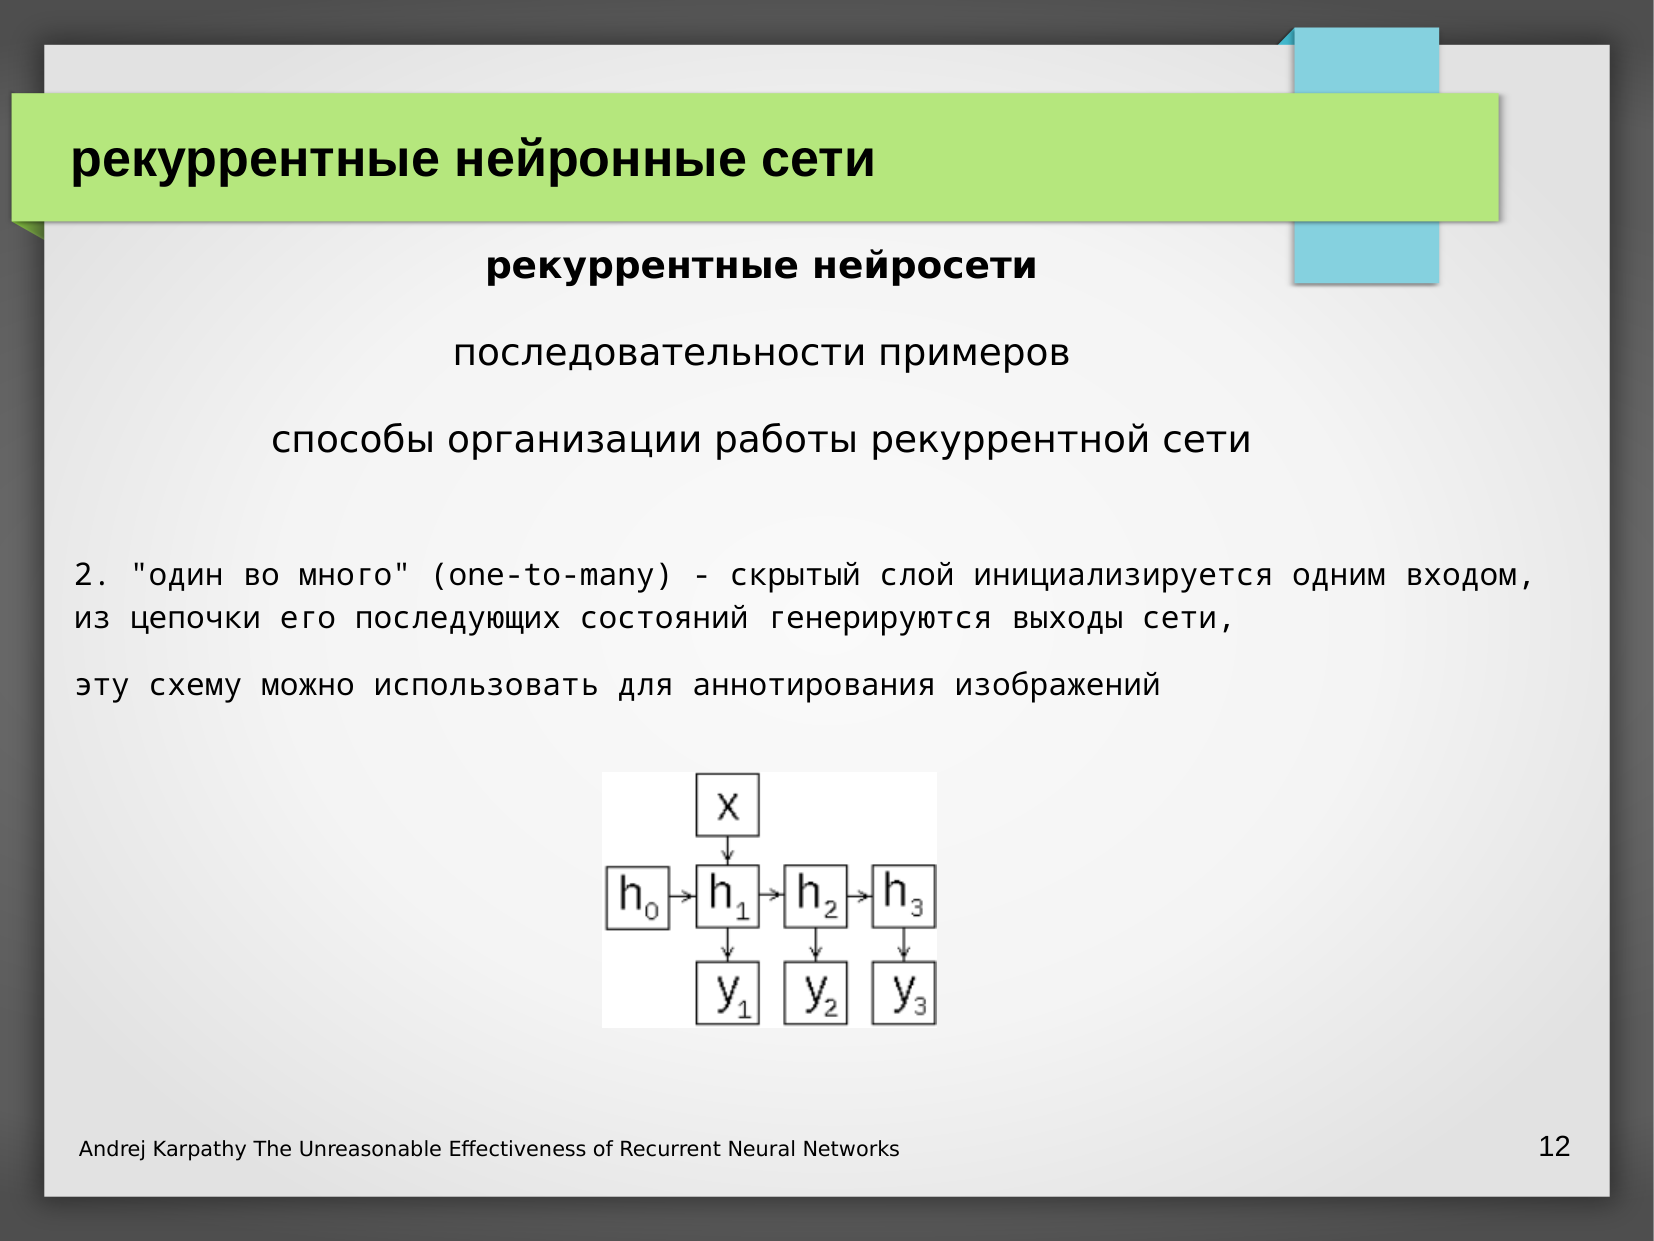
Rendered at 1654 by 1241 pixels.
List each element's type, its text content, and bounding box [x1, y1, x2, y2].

text_box рекуррентные нейросети последовательности примеров способы организации работы рекуррентной сети [224, 236, 1300, 513]
text_box 2. "один во много" (one-to-many) - скрытый слой инициализируется одним входом, из цепочки его последующих состояний генерируются выходы сети, эту схему можно использовать для аннотирования изображений [59, 544, 1595, 709]
title рекуррентные нейронные сети [70, 118, 1205, 199]
picture [0, 0, 1654, 1241]
text_box Andrej Karpathy The Unreasonable Effectiveness of Recurrent Neural Networks [64, 1130, 922, 1170]
